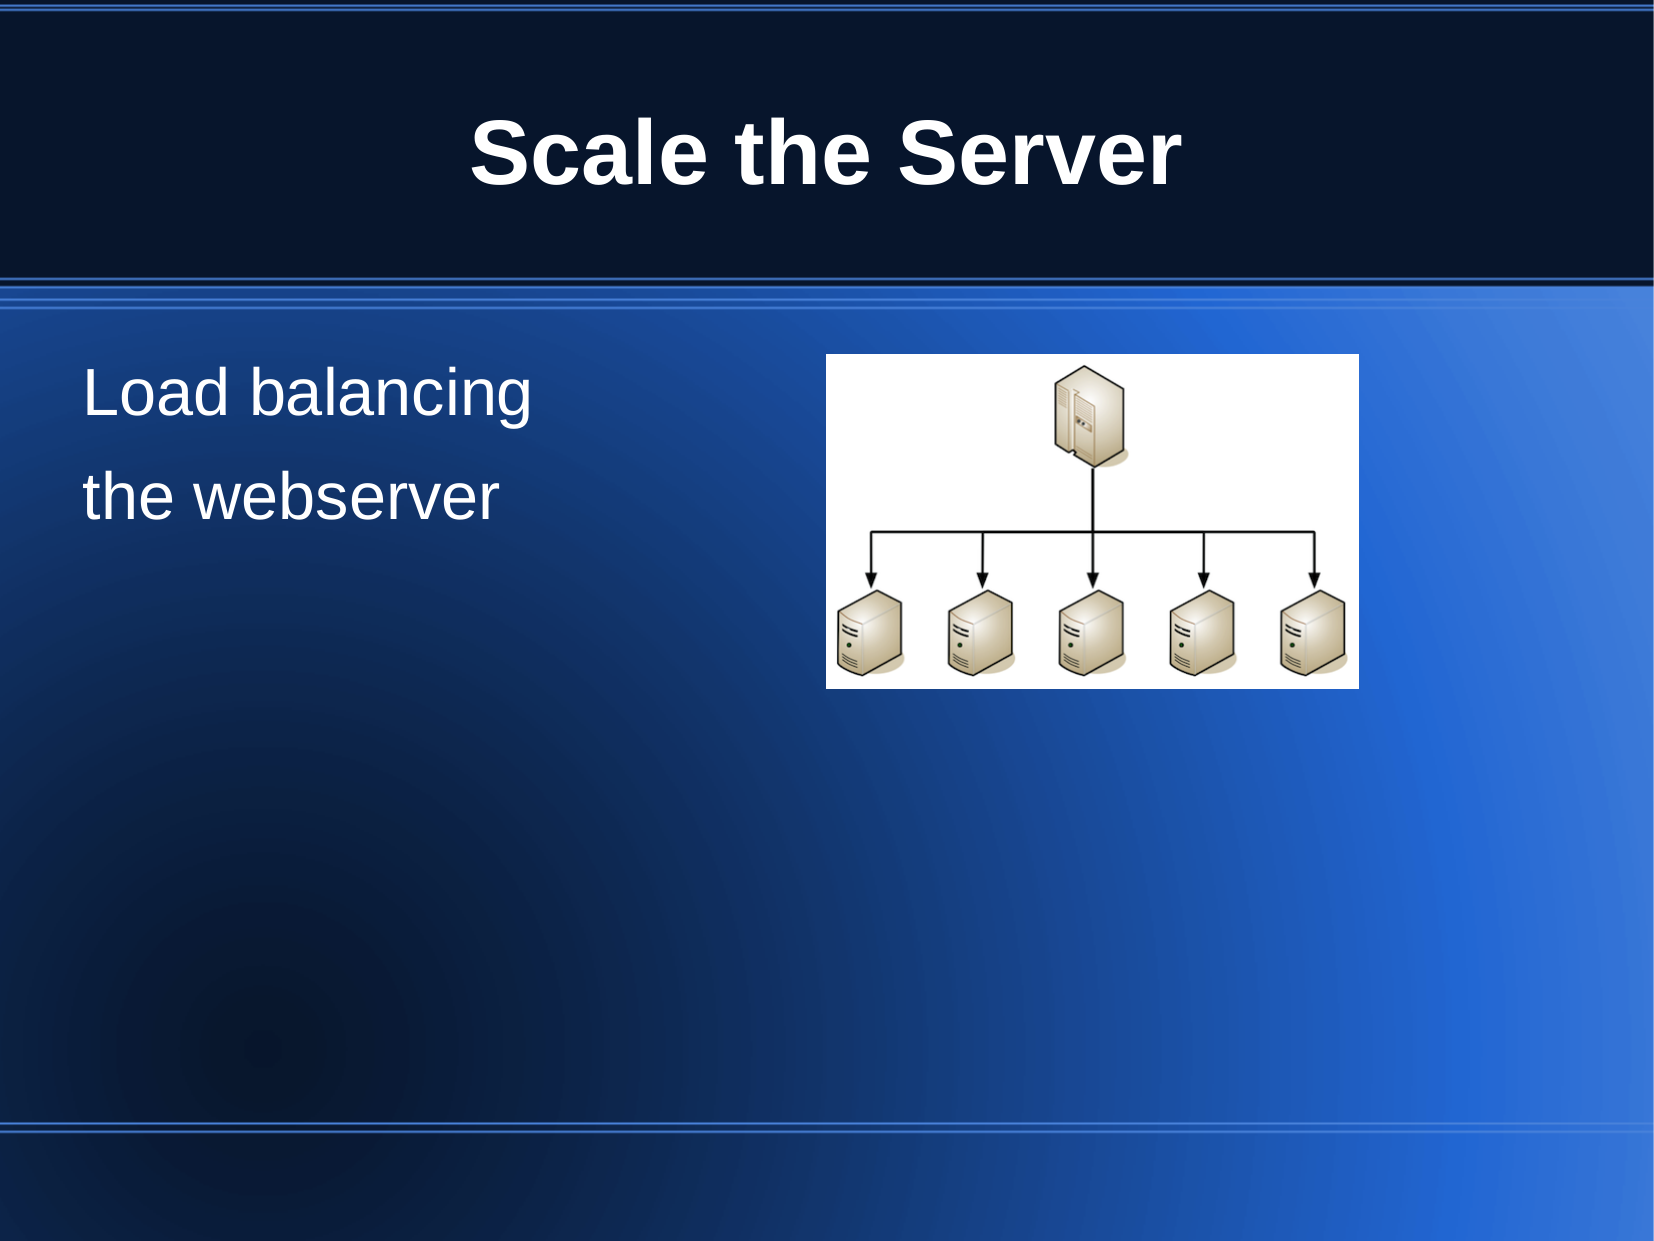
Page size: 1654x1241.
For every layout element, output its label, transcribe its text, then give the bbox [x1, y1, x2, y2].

title Scale the Server [82, 49, 1571, 257]
list Load balancing the webserver [82, 355, 1565, 1174]
picture [0, 0, 1654, 1241]
